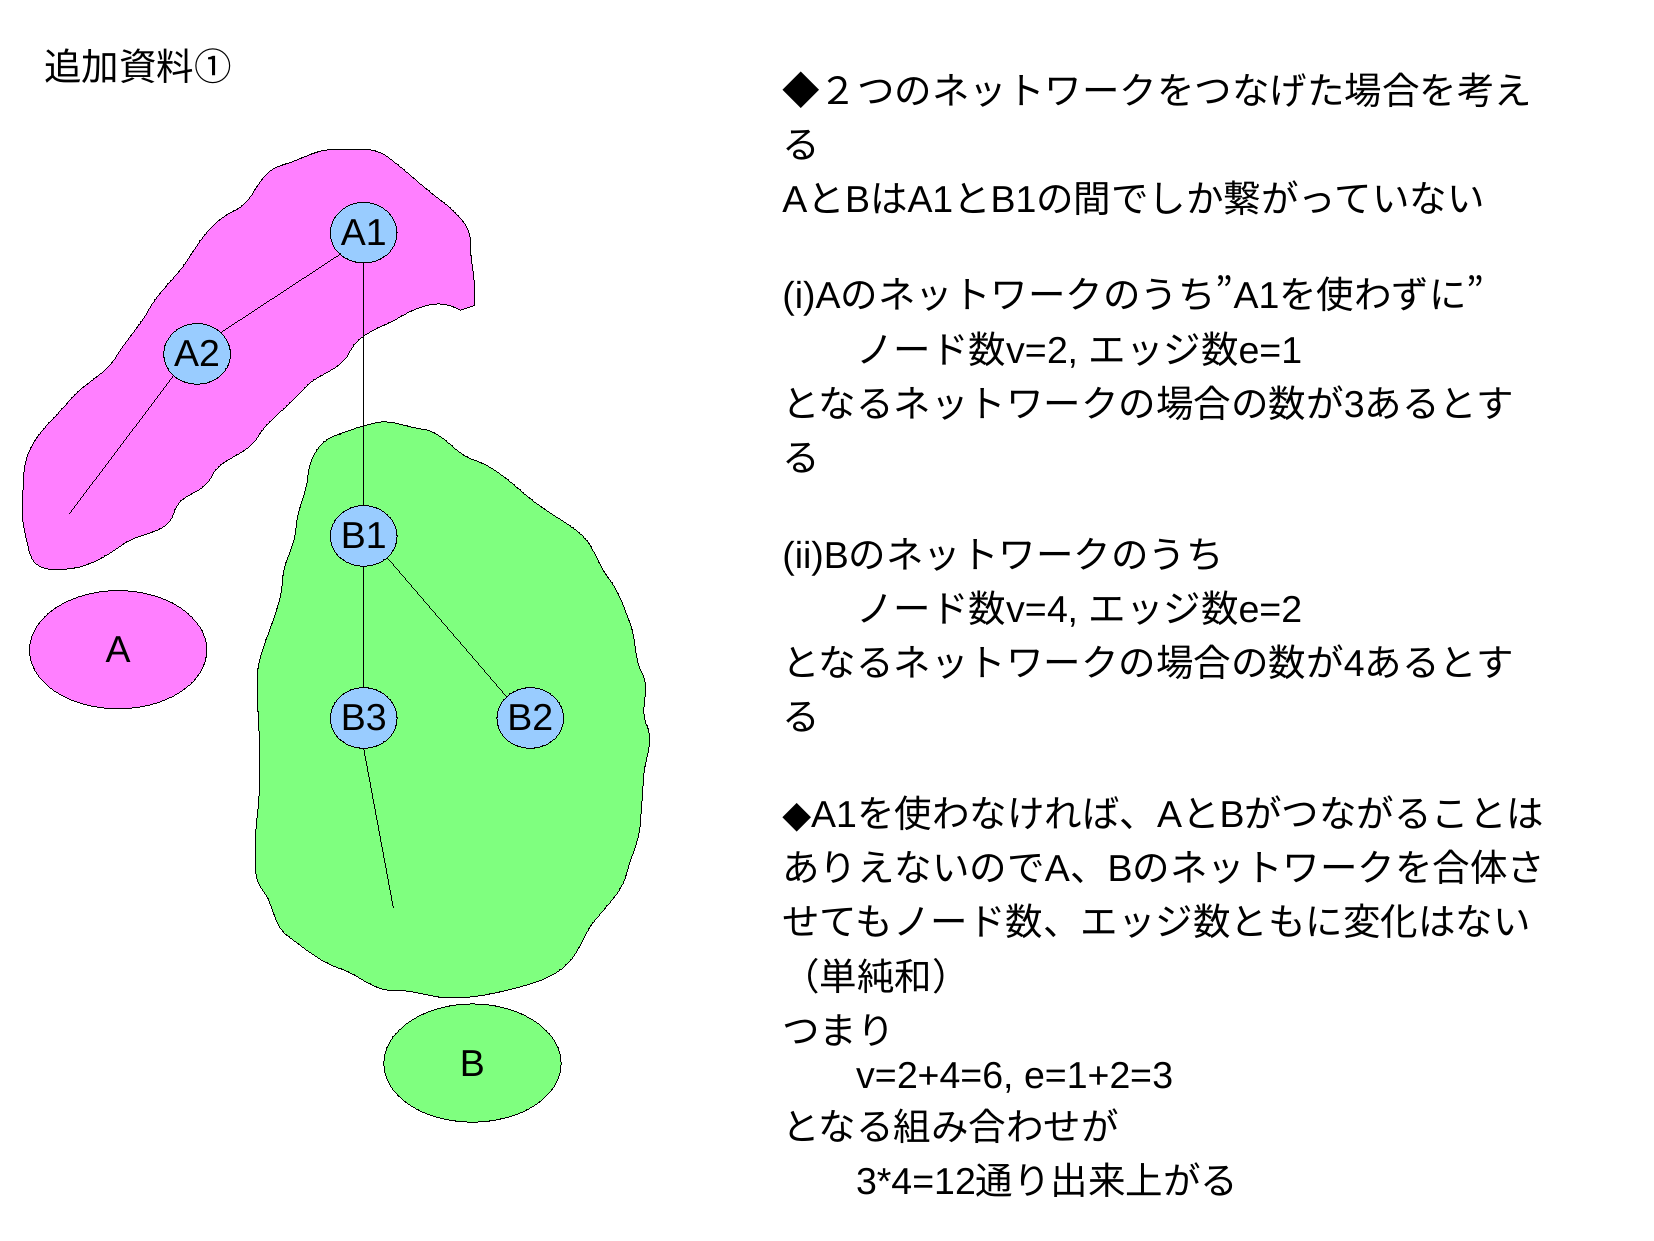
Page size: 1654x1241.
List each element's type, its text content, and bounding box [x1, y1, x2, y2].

text_box [22, 149, 475, 570]
text_box A2 [163, 323, 231, 385]
text_box B2 [496, 687, 564, 749]
text_box A1 [330, 202, 398, 263]
text_box 追加資料① [29, 29, 532, 82]
text_box ◆２つのネットワークをつなげた場合を考える AとBはA1とB1の間でしか繋がっていない (i)Aのネットワークのうち”A1を使わずに” ノード数v=2, エッジ数e=1 となるネットワークの場合の数が3あるとする (ii)Bのネットワークのうち ノード数v=4, エッジ数e=2 となるネットワークの場合の数が4あるとする ◆A1を使わなければ、AとBがつながることはありえないのでA、Bのネットワークを合体させてもノード数、エッジ数ともに変化はない（単純和） つまり v=2+4=6, e=1+2=3 となる組み合わせが 3*4=12通り出来上がる v=6, e=3となる組み合わせは他にも (v,e)=(3+3, 1+2), (5+1, 3+0),... などある ◆A1とB1を両方使うならA1とB1の間のエッジをカウントするから v=v(A)+v(B), e=e(A)+e(B)+1 になる [767, 53, 1565, 1149]
text_box B [383, 1003, 562, 1123]
text_box A [29, 590, 207, 709]
text_box B3 [330, 687, 398, 749]
text_box [255, 421, 650, 998]
text_box B1 [330, 505, 398, 567]
